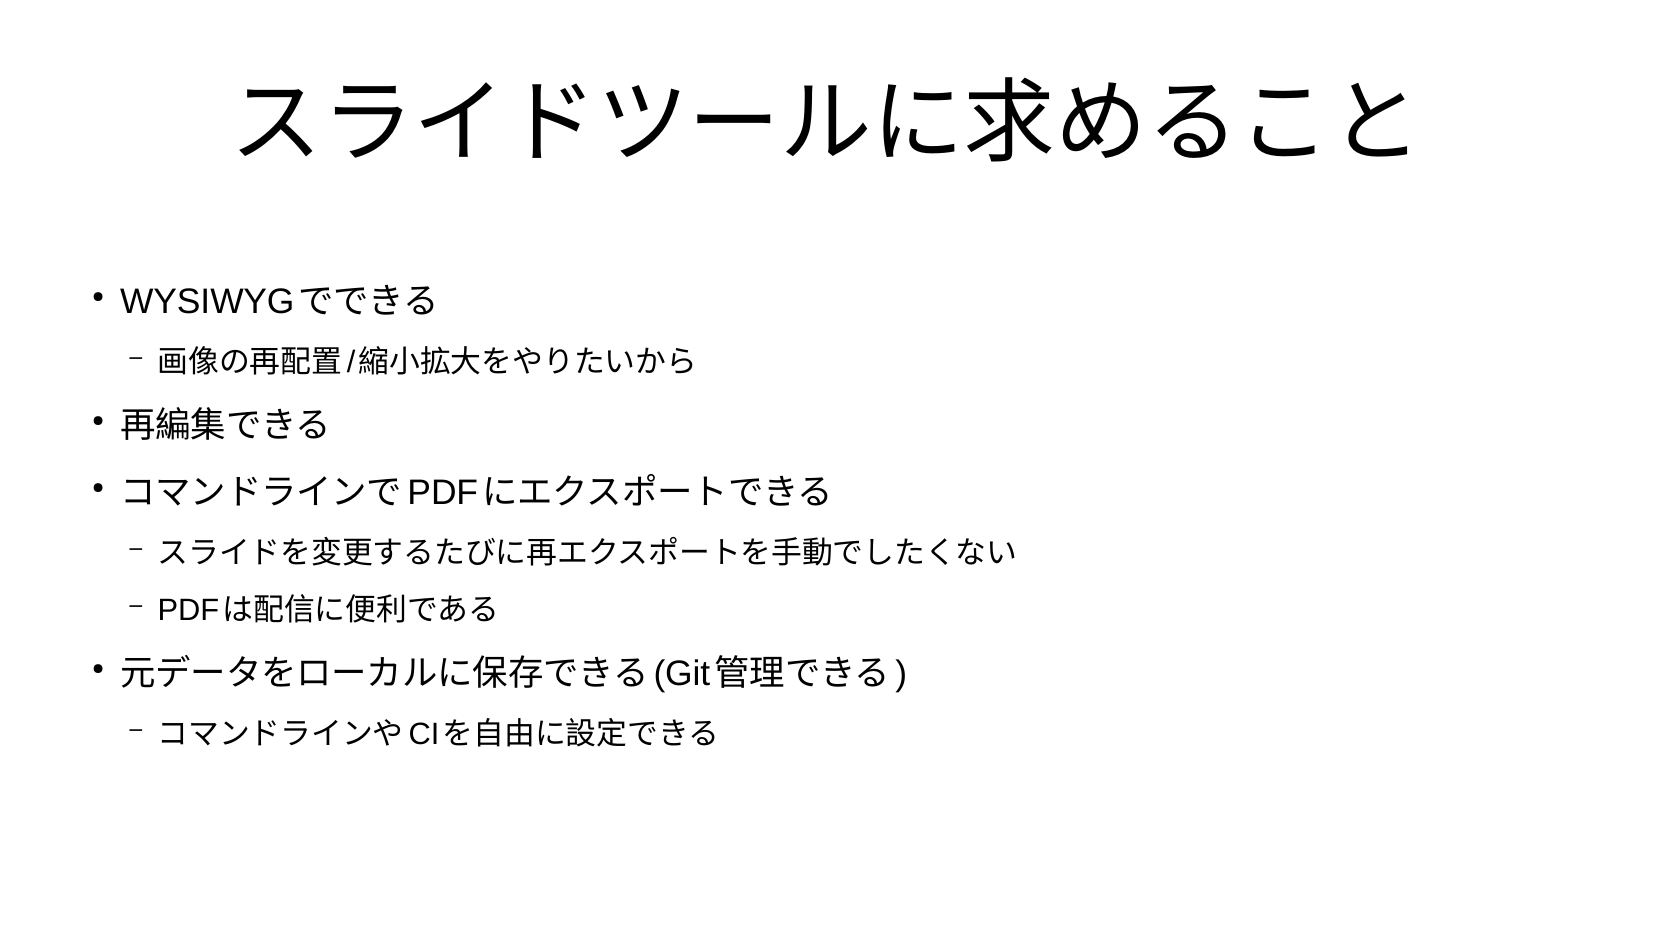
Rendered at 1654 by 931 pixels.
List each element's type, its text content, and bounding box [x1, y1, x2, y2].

list WYSIWYGでできる 画像の再配置/縮小拡大をやりたいから 再編集できる コマンドラインでPDFにエクスポートできる スライドを変更するたびに再エクスポートを手動でしたくない PDFは配信に便利である 元データをローカルに保存できる(Git管理できる) コマンドラインやCIを自由に設定できる [82, 217, 1571, 758]
title スライドツールに求めること [82, 37, 1571, 193]
